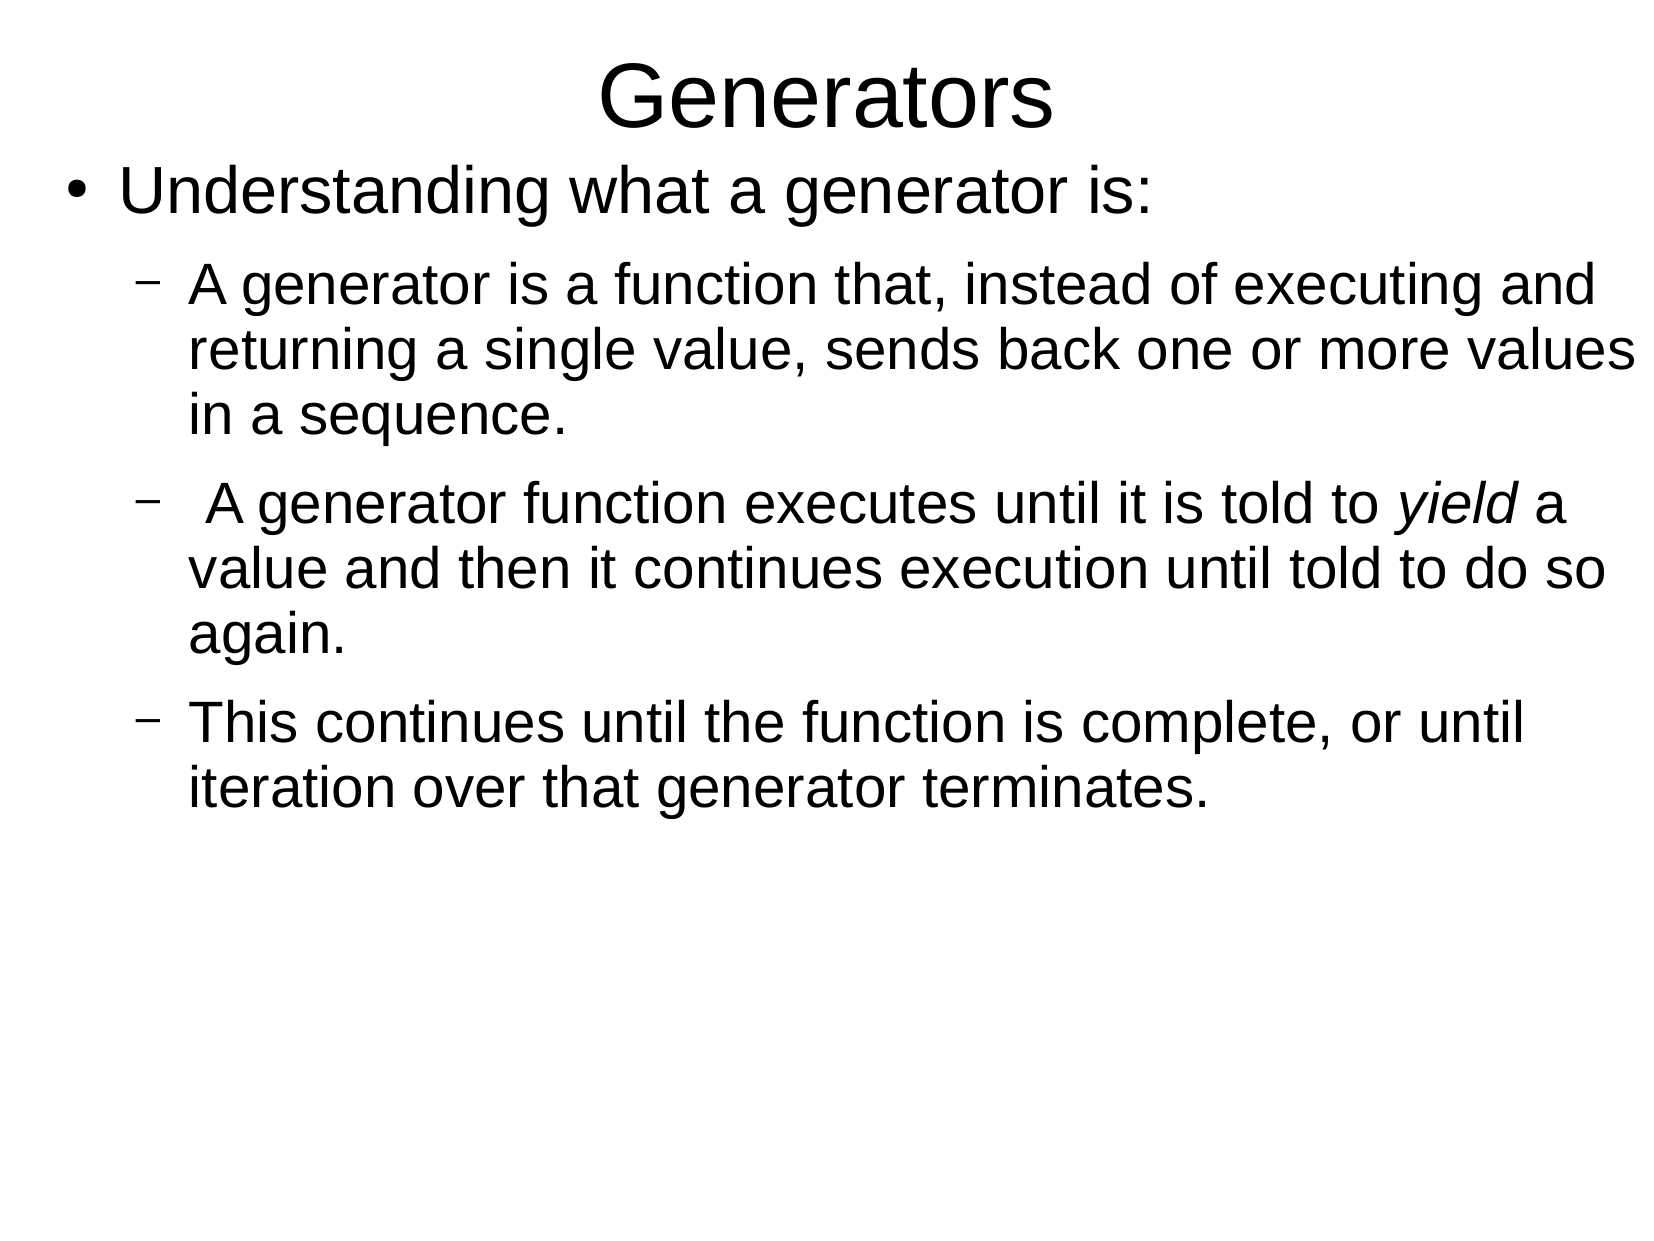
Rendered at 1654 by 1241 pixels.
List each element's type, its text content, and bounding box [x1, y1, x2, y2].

title Generators [82, 44, 1571, 147]
list Understanding what a generator is: A generator is a function that, instead of executing and returning a single value, sends back one or more values in a sequence. A generator function executes until it is told to yield a value and then it continues execution until told to do so again. This continues until the function is complete, or until iteration over that generator terminates. [47, 153, 1642, 1241]
